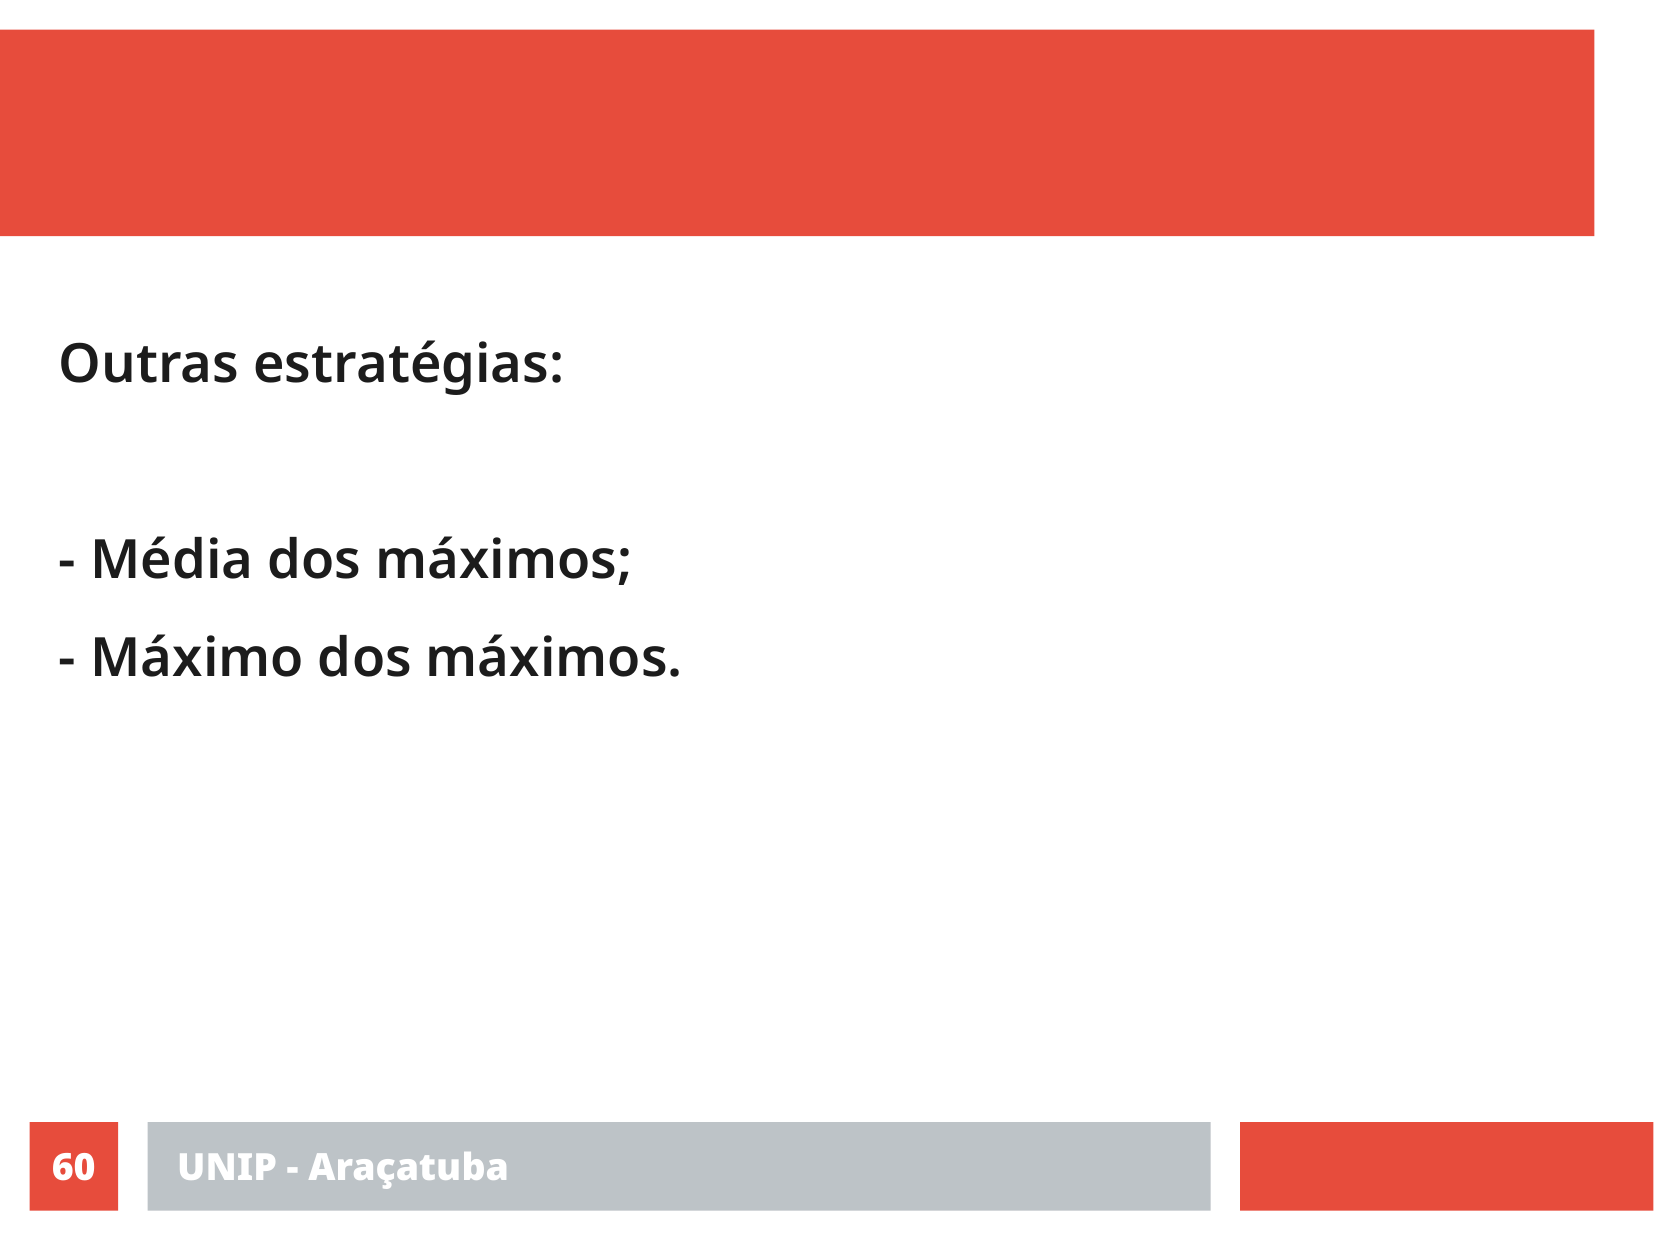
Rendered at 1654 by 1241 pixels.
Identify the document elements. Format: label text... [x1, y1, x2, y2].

list Outras estratégias: - Média dos máximos; - Máximo dos máximos. [59, 324, 1565, 1093]
